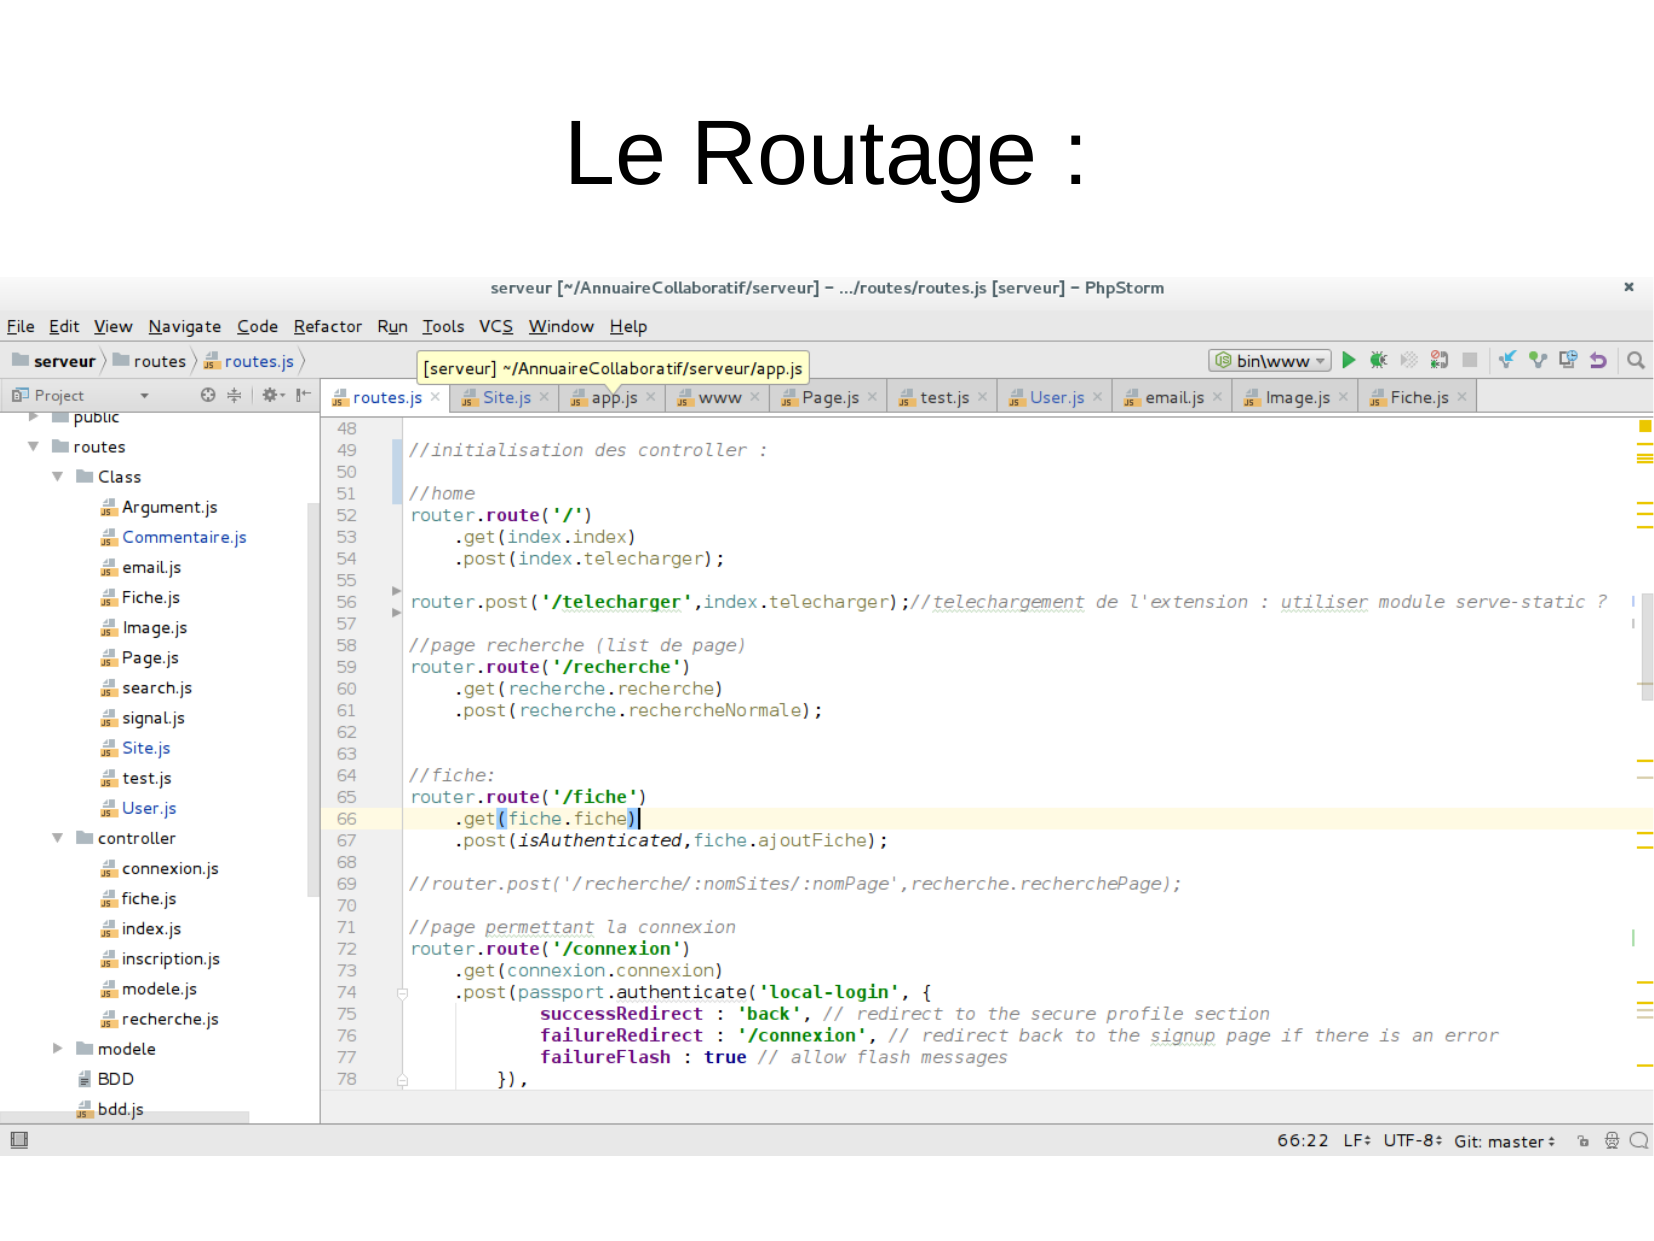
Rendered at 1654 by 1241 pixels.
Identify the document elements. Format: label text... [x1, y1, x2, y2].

title Le Routage : [82, 49, 1571, 257]
picture [0, 277, 1654, 1156]
